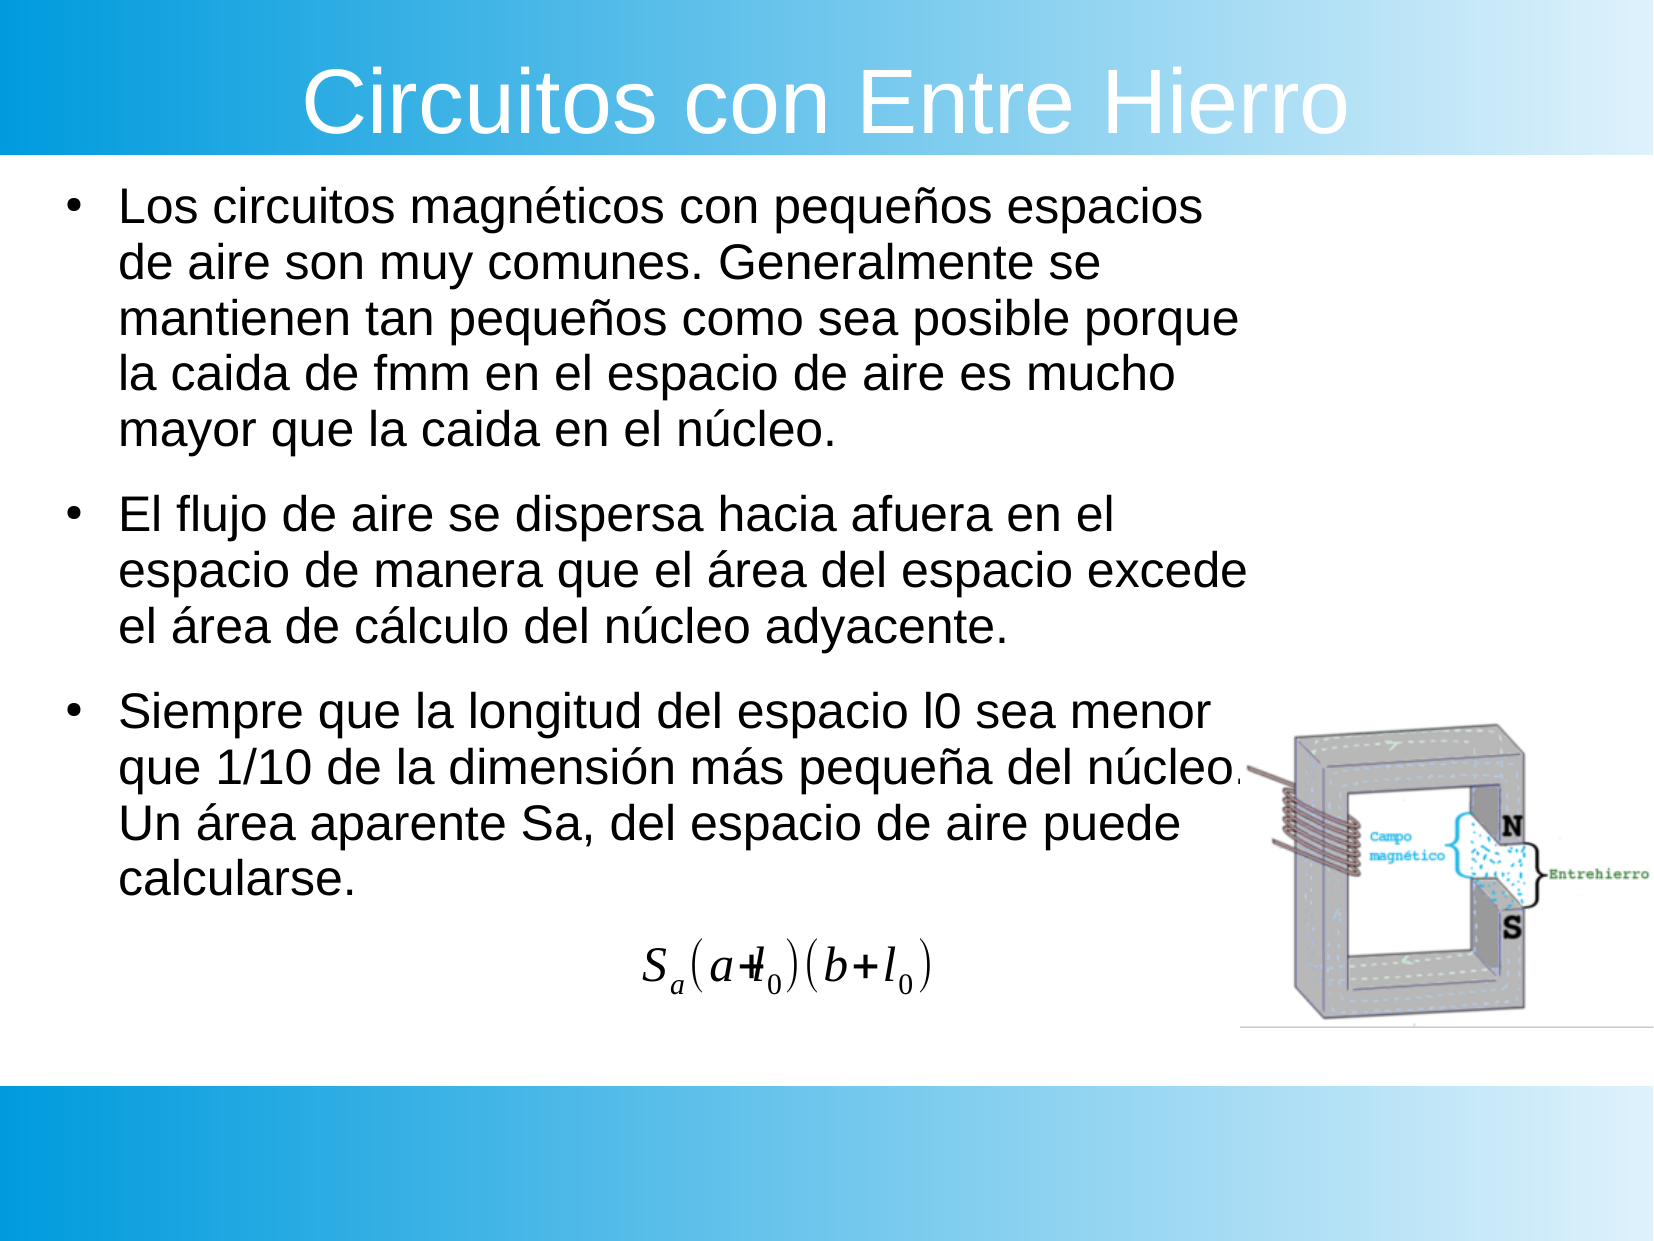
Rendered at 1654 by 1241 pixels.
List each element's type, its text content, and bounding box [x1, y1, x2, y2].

title Circuitos con Entre Hierro [82, 49, 1571, 155]
chart [634, 936, 940, 1001]
list Los circuitos magnéticos con pequeños espacios de aire son muy comunes. Generalmente se mantienen tan pequeños como sea posible porque la caida de fmm en el espacio de aire es mucho mayor que la caida en el núcleo. El flujo de aire se dispersa hacia afuera en el espacio de manera que el área del espacio excede el área de cálculo del núcleo adyacente. Siempre que la longitud del espacio l0 sea menor que 1/10 de la dimensión más pequeña del núcleo. Un área aparente Sa, del espacio de aire puede calcularse. [47, 178, 1264, 1040]
picture [1240, 719, 1654, 1028]
